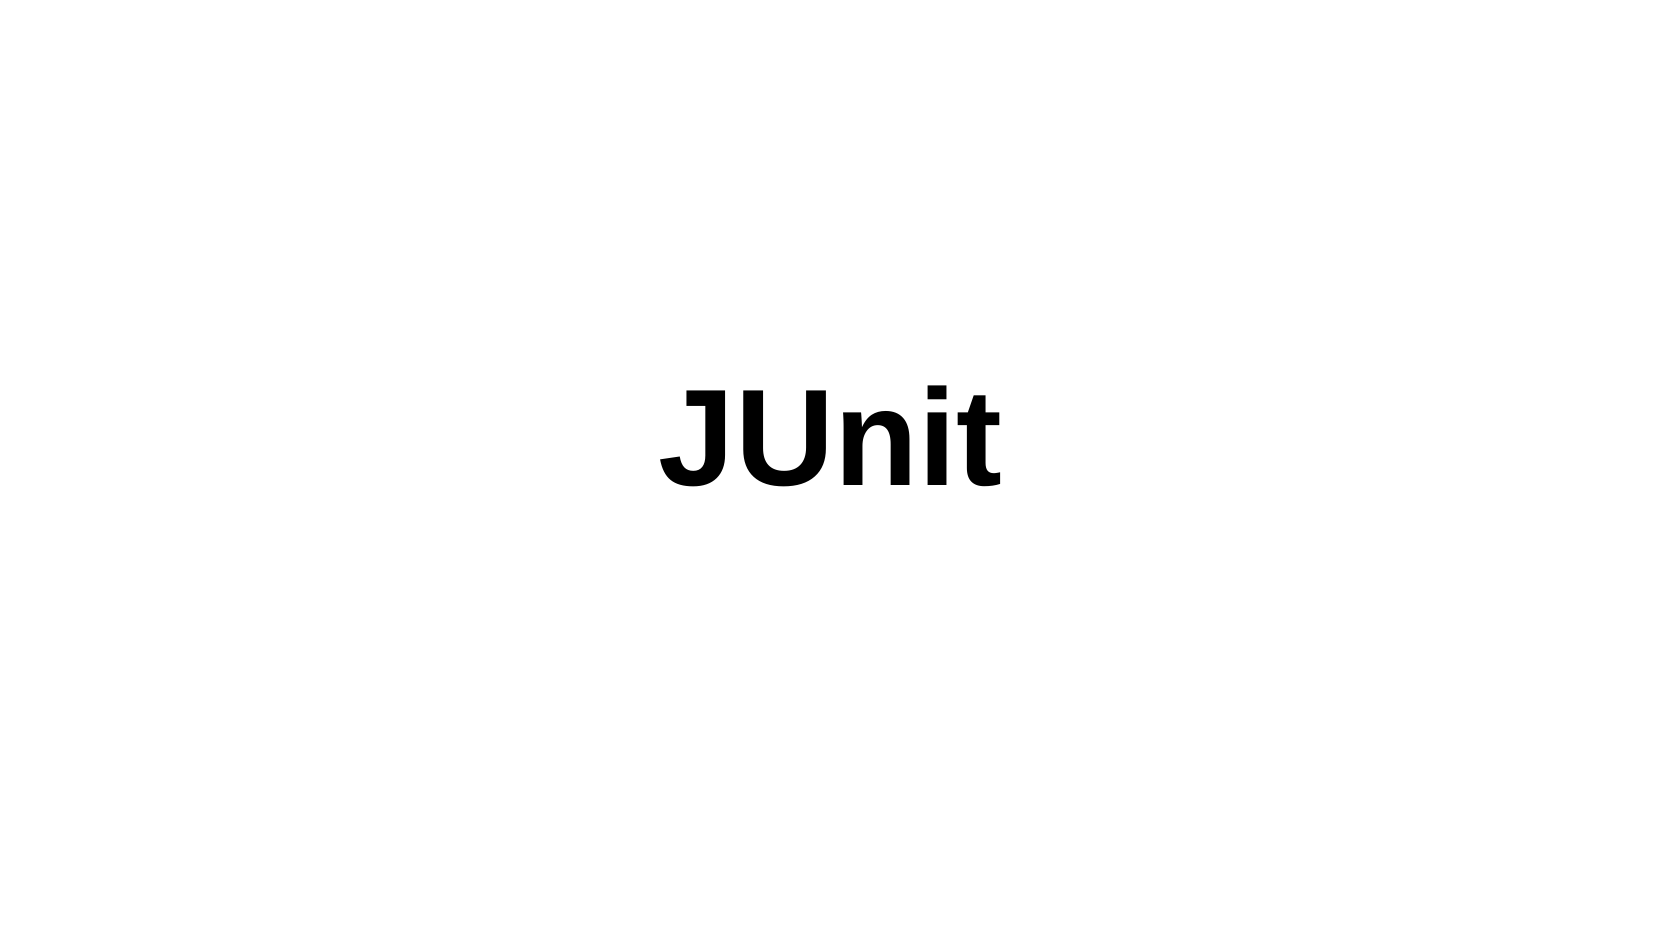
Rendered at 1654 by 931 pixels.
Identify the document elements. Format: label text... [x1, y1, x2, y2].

title JUnit [86, 360, 1576, 516]
